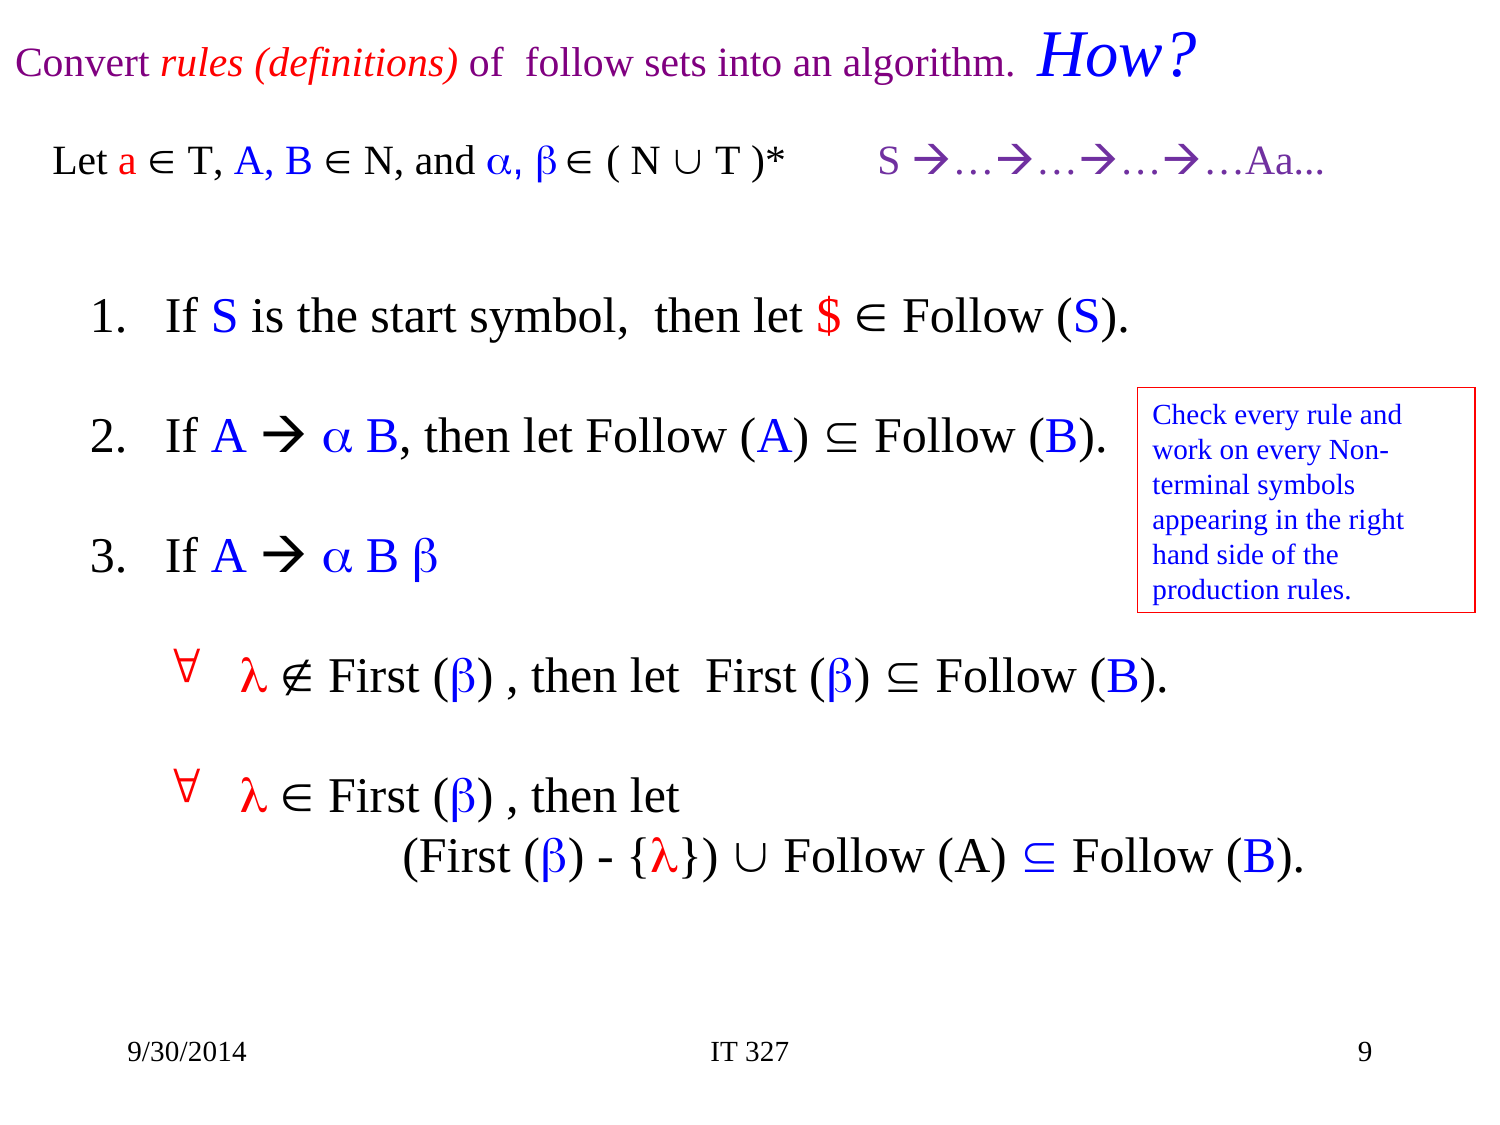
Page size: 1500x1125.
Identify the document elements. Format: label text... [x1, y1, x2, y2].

text_box Let a  T, A, B  N, and ,   ( N  T )* [37, 125, 888, 198]
title Convert rules (definitions) of follow sets into an algorithm. How? [0, 0, 1438, 100]
text_box 9/30/2014 [112, 1025, 426, 1101]
text_box If S is the start symbol, then let $  Follow (S). If A   B, then let Follow (A)  Follow (B). If A   B    First () , then let First ()  Follow (B).   First () , then let (First () - {})  Follow (A)  Follow (B). [75, 274, 1483, 951]
text_box Check every rule and work on every Non-terminal symbols appearing in the right hand side of the production rules. [1137, 387, 1475, 613]
text_box IT 327 [512, 1025, 988, 1101]
text_box S …………Aa... [862, 125, 1476, 191]
text_box <number> [1074, 1025, 1388, 1101]
